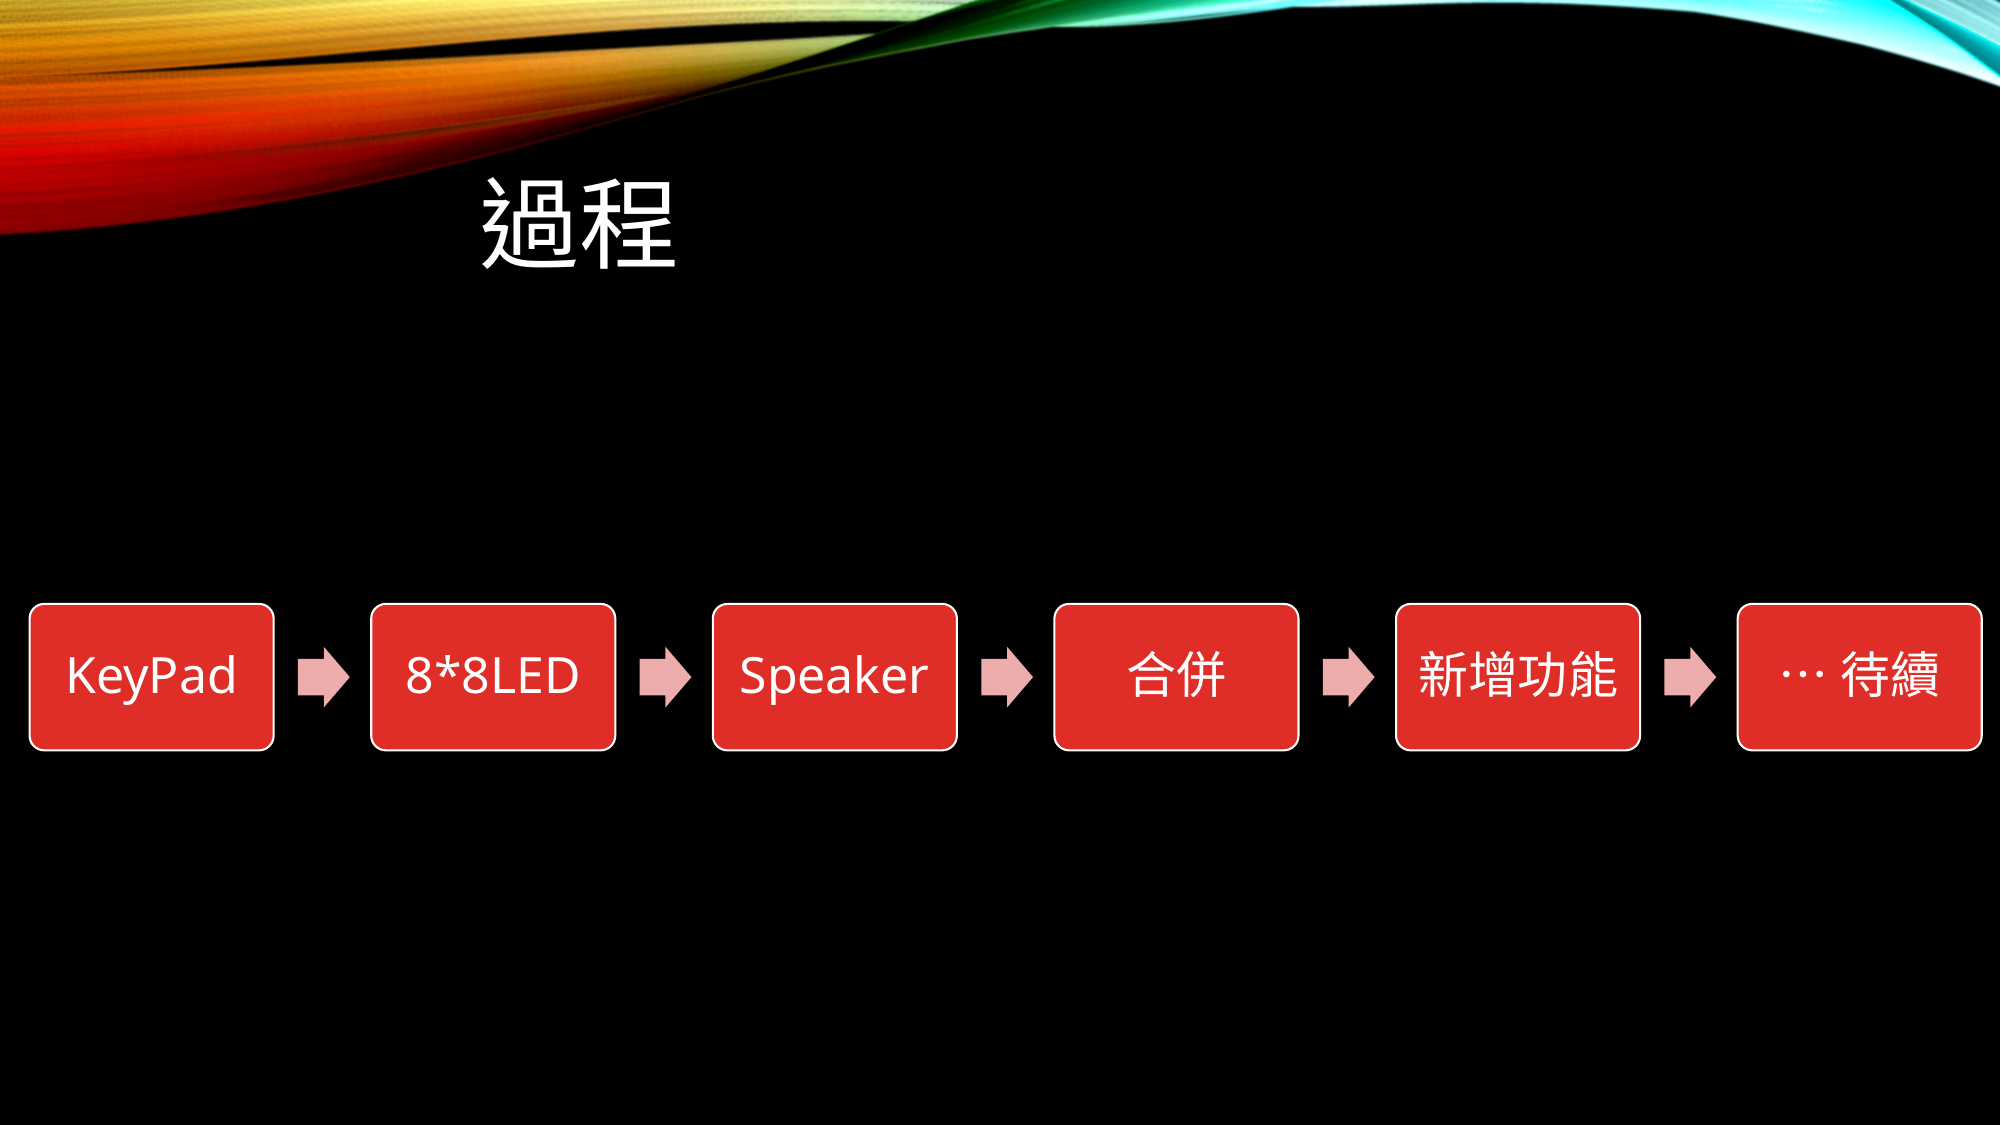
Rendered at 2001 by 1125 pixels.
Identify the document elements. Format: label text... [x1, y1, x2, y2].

text_box 新增功能 [1396, 603, 1641, 751]
text_box …待續 [1737, 603, 1982, 751]
text_box [1322, 646, 1375, 708]
title 過程 [464, 123, 1877, 336]
text_box [297, 646, 350, 708]
text_box [639, 646, 692, 708]
text_box [981, 646, 1034, 708]
text_box [1664, 646, 1717, 708]
text_box KeyPad [29, 603, 274, 751]
text_box 8*8LED [371, 603, 616, 751]
text_box Speaker [712, 603, 957, 751]
text_box 合併 [1054, 603, 1299, 751]
